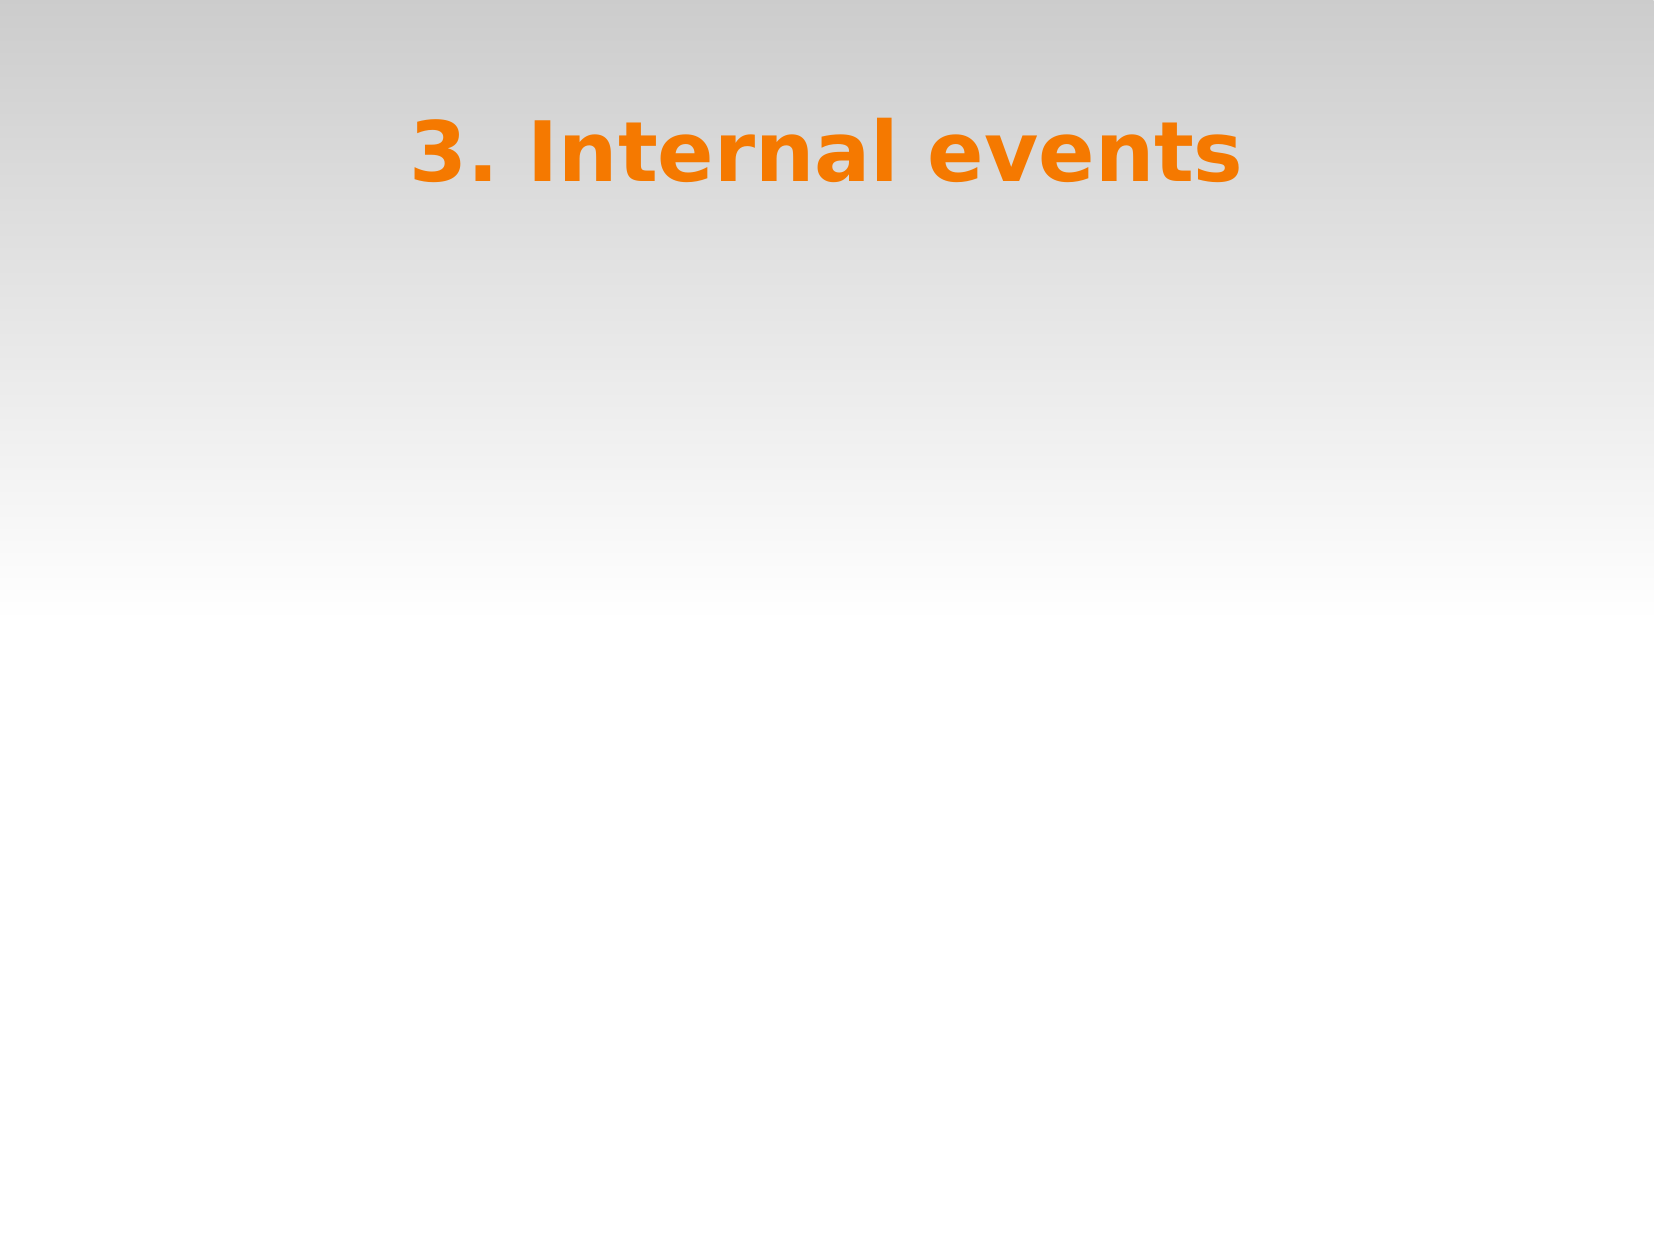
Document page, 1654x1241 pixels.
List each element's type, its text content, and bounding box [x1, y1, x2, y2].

title 3. Internal events [82, 49, 1571, 257]
